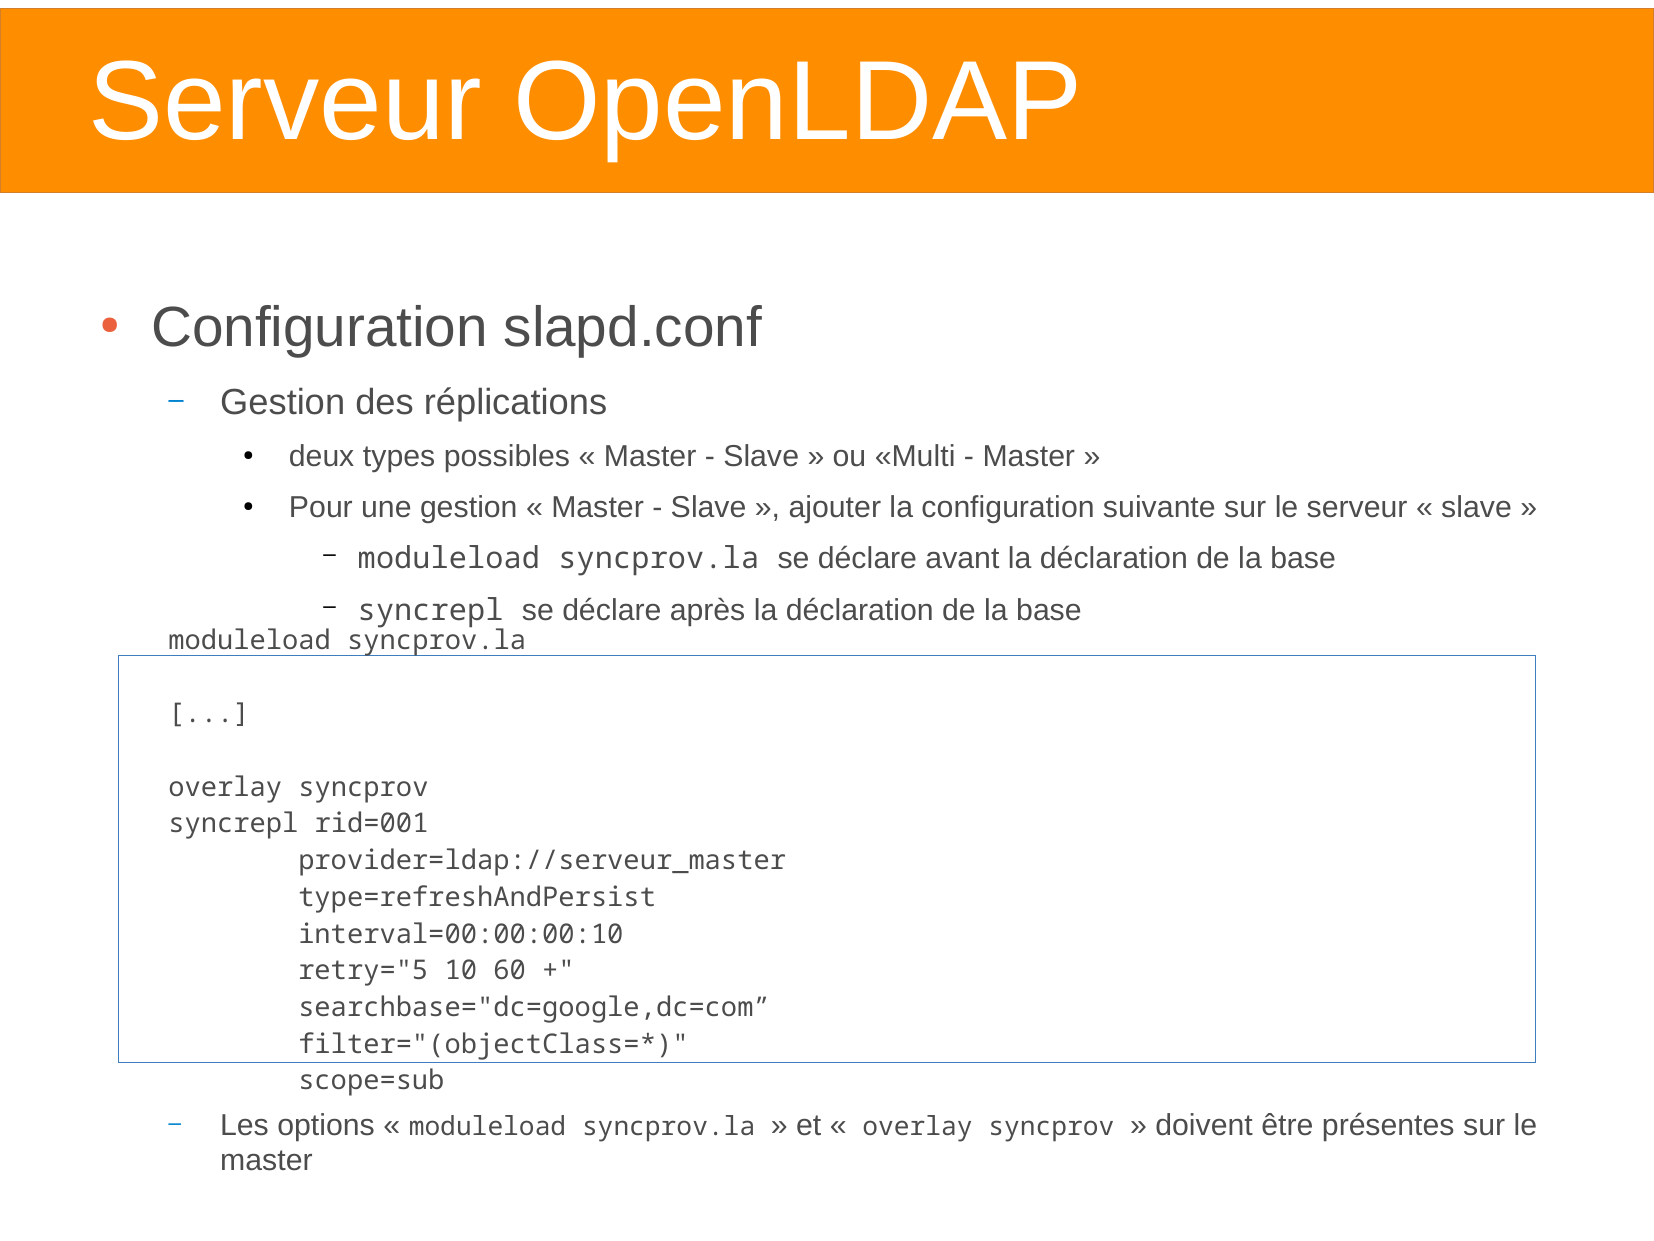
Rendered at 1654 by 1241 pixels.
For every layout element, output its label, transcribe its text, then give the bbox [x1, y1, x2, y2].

title Serveur OpenLDAP [0, 8, 1654, 193]
text_box moduleload syncprov.la [...] overlay syncprov syncrepl rid=001 provider=ldap://serveur_master type=refreshAndPersist interval=00:00:00:10 retry="5 10 60 +" searchbase="dc=google,dc=com” filter="(objectClass=*)" scope=sub [118, 655, 1536, 1063]
list Configuration slapd.conf Gestion des réplications deux types possibles « Master - Slave » ou «Multi - Master » Pour une gestion « Master - Slave », ajouter la configuration suivante sur le serveur « slave » moduleload syncprov.la se déclare avant la déclaration de la base syncrepl se déclare après la déclaration de la base Les options « moduleload syncprov.la » et « overlay syncprov » doivent être présentes sur le master [82, 295, 1571, 1182]
